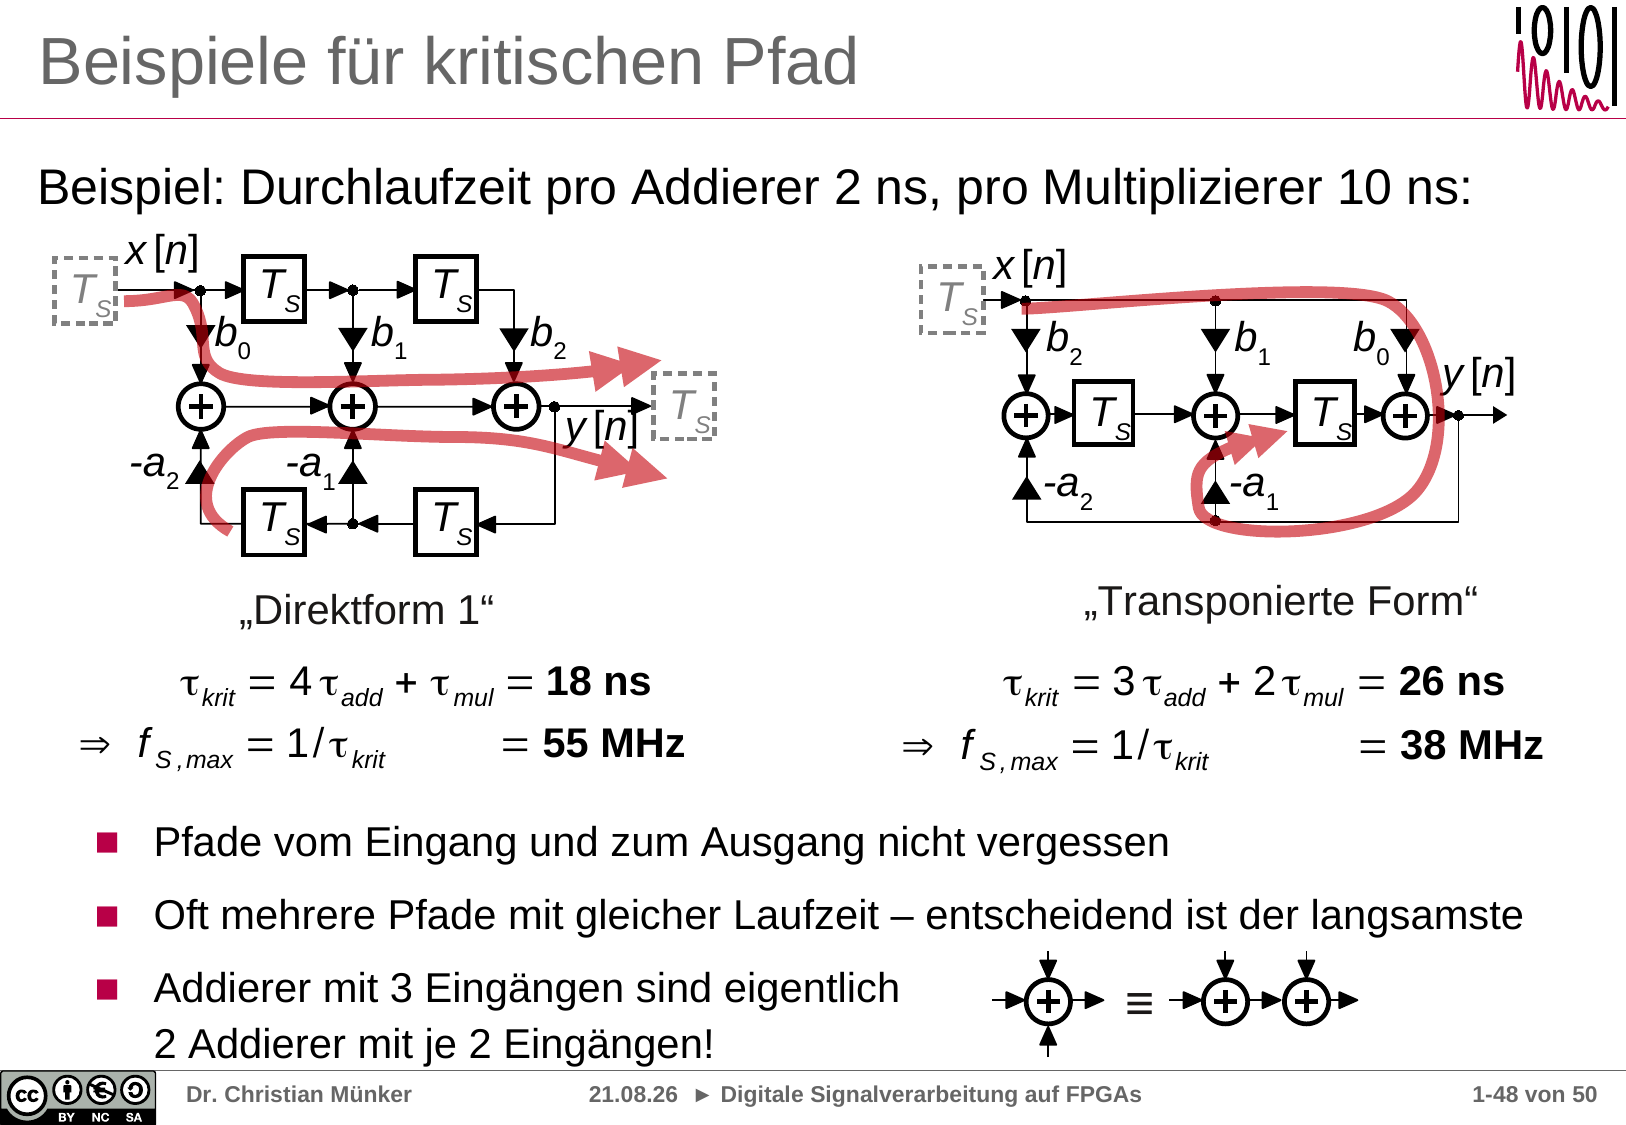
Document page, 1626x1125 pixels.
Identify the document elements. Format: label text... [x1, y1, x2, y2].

text_box ≡ [1110, 967, 1170, 1040]
text_box TS [1074, 381, 1133, 445]
text_box -a1 [270, 438, 351, 509]
text_box b2 [1045, 316, 1083, 368]
text_box y [n] [562, 401, 642, 460]
text_box TS [243, 489, 305, 556]
text_box [1193, 393, 1238, 439]
text_box [1383, 393, 1428, 439]
text_box [1284, 979, 1329, 1024]
text_box TS [54, 258, 116, 324]
text_box [1210, 301, 1221, 306]
text_box „Transponierte Form“ [1068, 570, 1501, 632]
text_box TS [243, 256, 305, 322]
text_box TS [1295, 381, 1355, 445]
text_box x [n] [991, 242, 1069, 299]
text_box Pfade vom Eingang und zum Ausgang nicht vergessen Oft mehrere Pfade mit gleicher Laufzeit – entscheidend ist der langsamste Addierer mit 3 Eingängen sind eigentlich 2 Addierer mit je 2 Eingängen! [94, 809, 1548, 1060]
text_box [549, 401, 560, 413]
text_box b0 [1344, 316, 1399, 368]
text_box TS [415, 489, 477, 556]
text_box [178, 383, 224, 430]
text_box TS [415, 256, 477, 322]
text_box [347, 518, 359, 529]
text_box [195, 285, 206, 289]
chart [891, 657, 1551, 775]
text_box b0 [210, 307, 256, 366]
text_box TS [921, 266, 984, 334]
text_box „Direktform 1“ [224, 579, 526, 641]
text_box [1003, 393, 1049, 438]
text_box -a2 [114, 437, 194, 496]
text_box y [n] [1440, 350, 1518, 407]
text_box [1203, 979, 1248, 1024]
text_box [1026, 979, 1071, 1024]
text_box [1453, 410, 1464, 421]
list Beispiel: Durchlaufzeit pro Addierer 2 ns, pro Multiplizierer 10 ns: [37, 148, 1574, 1023]
text_box b1 [370, 307, 408, 366]
title Beispiele für kritischen Pfad [38, 27, 1294, 103]
text_box b2 [522, 307, 575, 366]
text_box b1 [1234, 316, 1272, 368]
text_box [493, 383, 540, 430]
text_box [329, 388, 376, 427]
picture [1512, 0, 1624, 114]
chart [68, 657, 691, 774]
text_box x [n] [122, 229, 203, 281]
text_box [347, 284, 359, 296]
text_box TS [653, 373, 715, 440]
text_box -a2 [1042, 461, 1094, 513]
text_box -a1 [1228, 461, 1280, 513]
text_box [1020, 295, 1031, 304]
